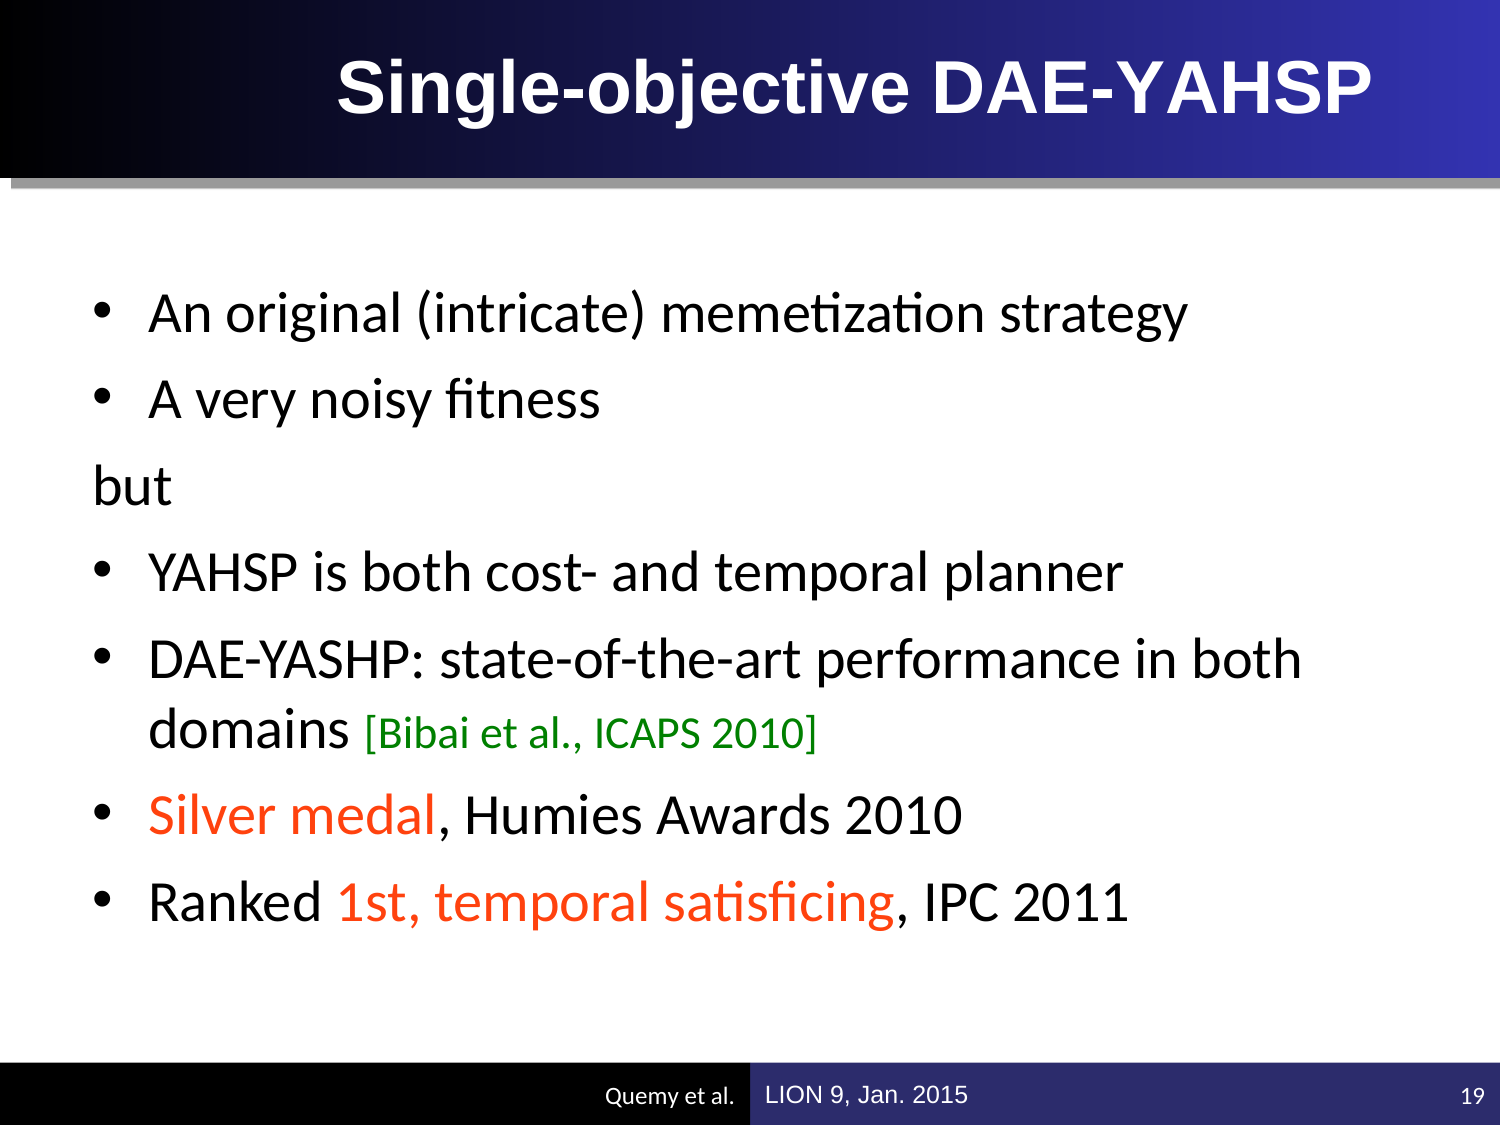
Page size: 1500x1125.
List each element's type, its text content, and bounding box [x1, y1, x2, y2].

text_box Single-objective DAE-YAHSP [322, 31, 1395, 137]
list An original (intricate) memetization strategy A very noisy fitness but YAHSP is both cost- and temporal planner DAE-YASHP: state-of-the-art performance in both domains [Bibai et al., ICAPS 2010] Silver medal, Humies Awards 2010 Ranked 1st, temporal satisficing, IPC 2011 [77, 266, 1487, 1125]
